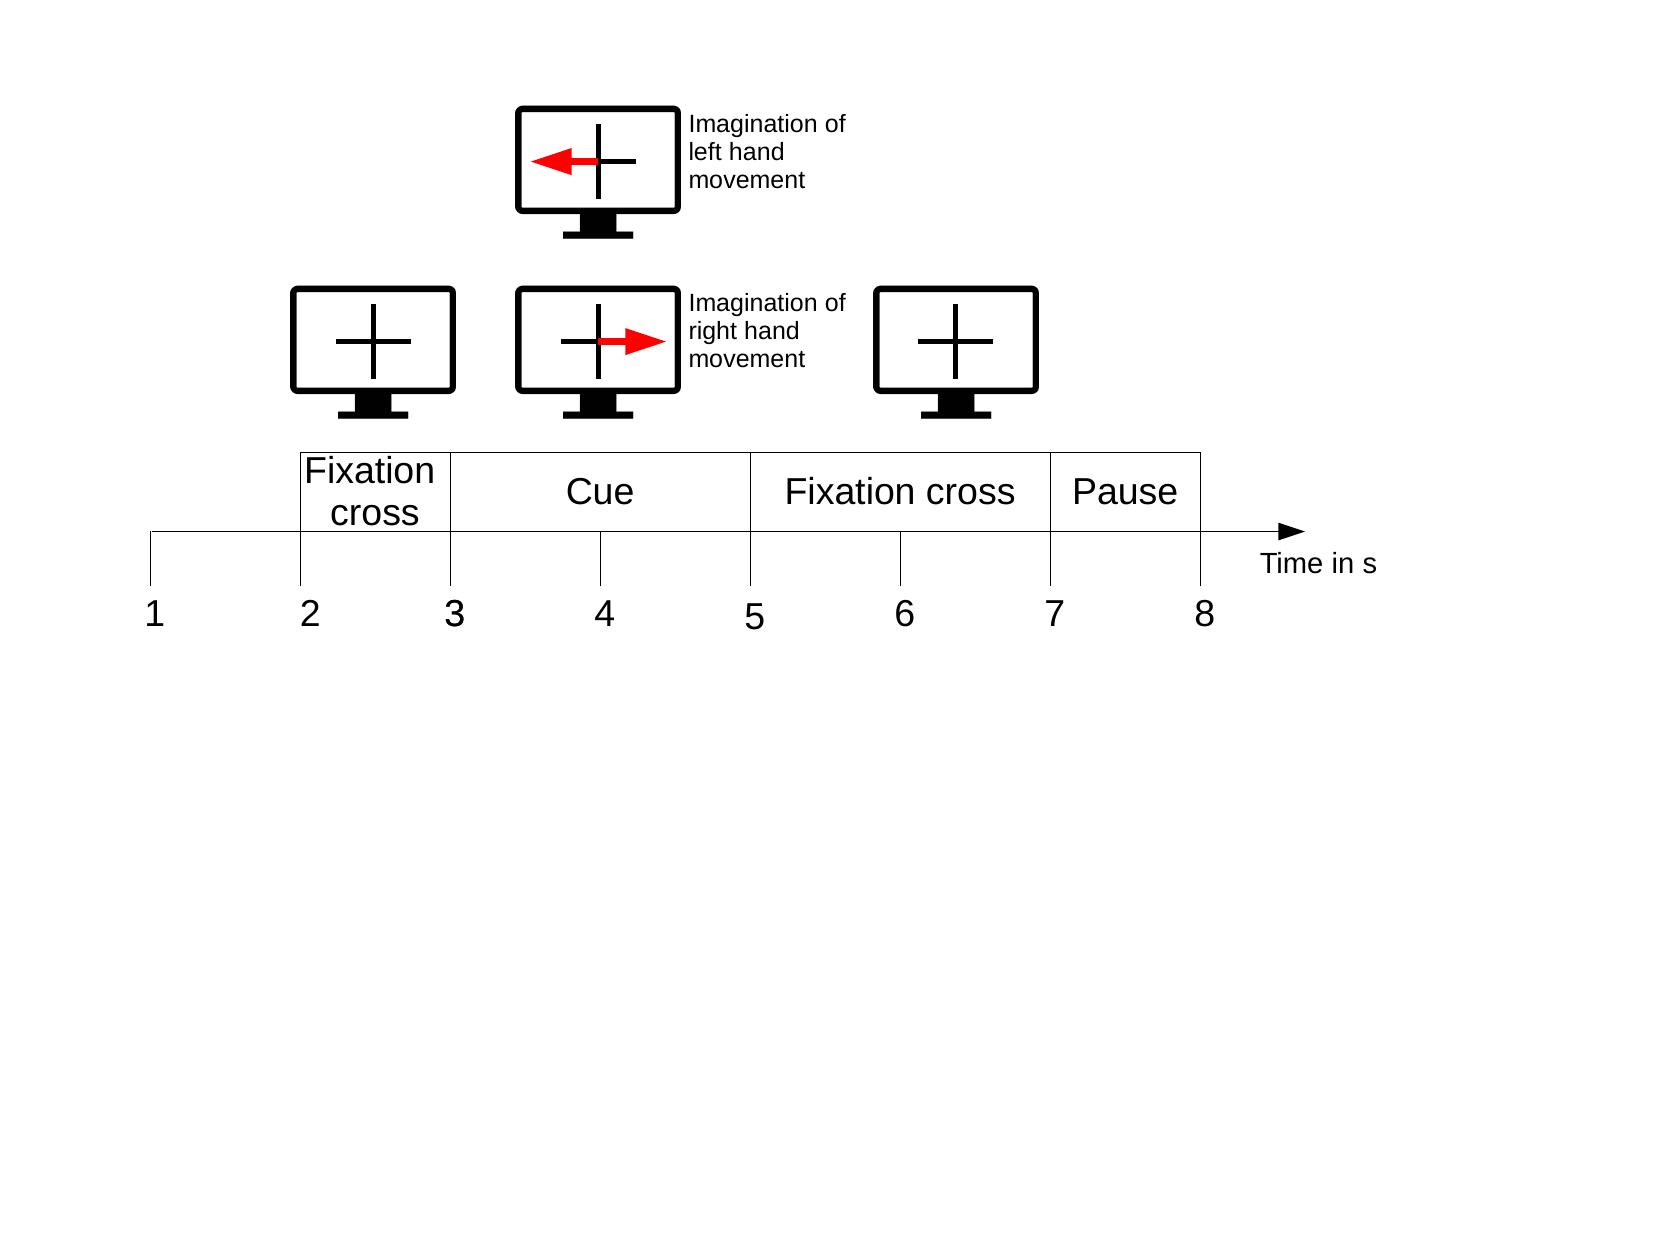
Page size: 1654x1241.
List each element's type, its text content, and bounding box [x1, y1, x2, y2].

picture [515, 269, 681, 436]
text_box Imagination of right hand movement [673, 281, 873, 395]
text_box 5 [729, 588, 781, 646]
text_box 7 [1029, 585, 1081, 642]
text_box 8 [1179, 585, 1231, 642]
text_box 6 [879, 585, 931, 642]
text_box Imagination of left hand movement [673, 102, 899, 202]
text_box Time in s [1245, 540, 1426, 588]
text_box 3 [429, 585, 481, 642]
picture [290, 269, 456, 436]
text_box 2 [285, 585, 336, 672]
text_box Pause [1050, 452, 1201, 532]
text_box 4 [579, 585, 631, 642]
text_box Fixation cross [300, 452, 450, 532]
text_box Cue [450, 452, 750, 532]
picture [515, 89, 681, 256]
text_box Fixation cross [750, 452, 1050, 532]
picture [873, 269, 1039, 436]
text_box 1 [129, 585, 181, 642]
